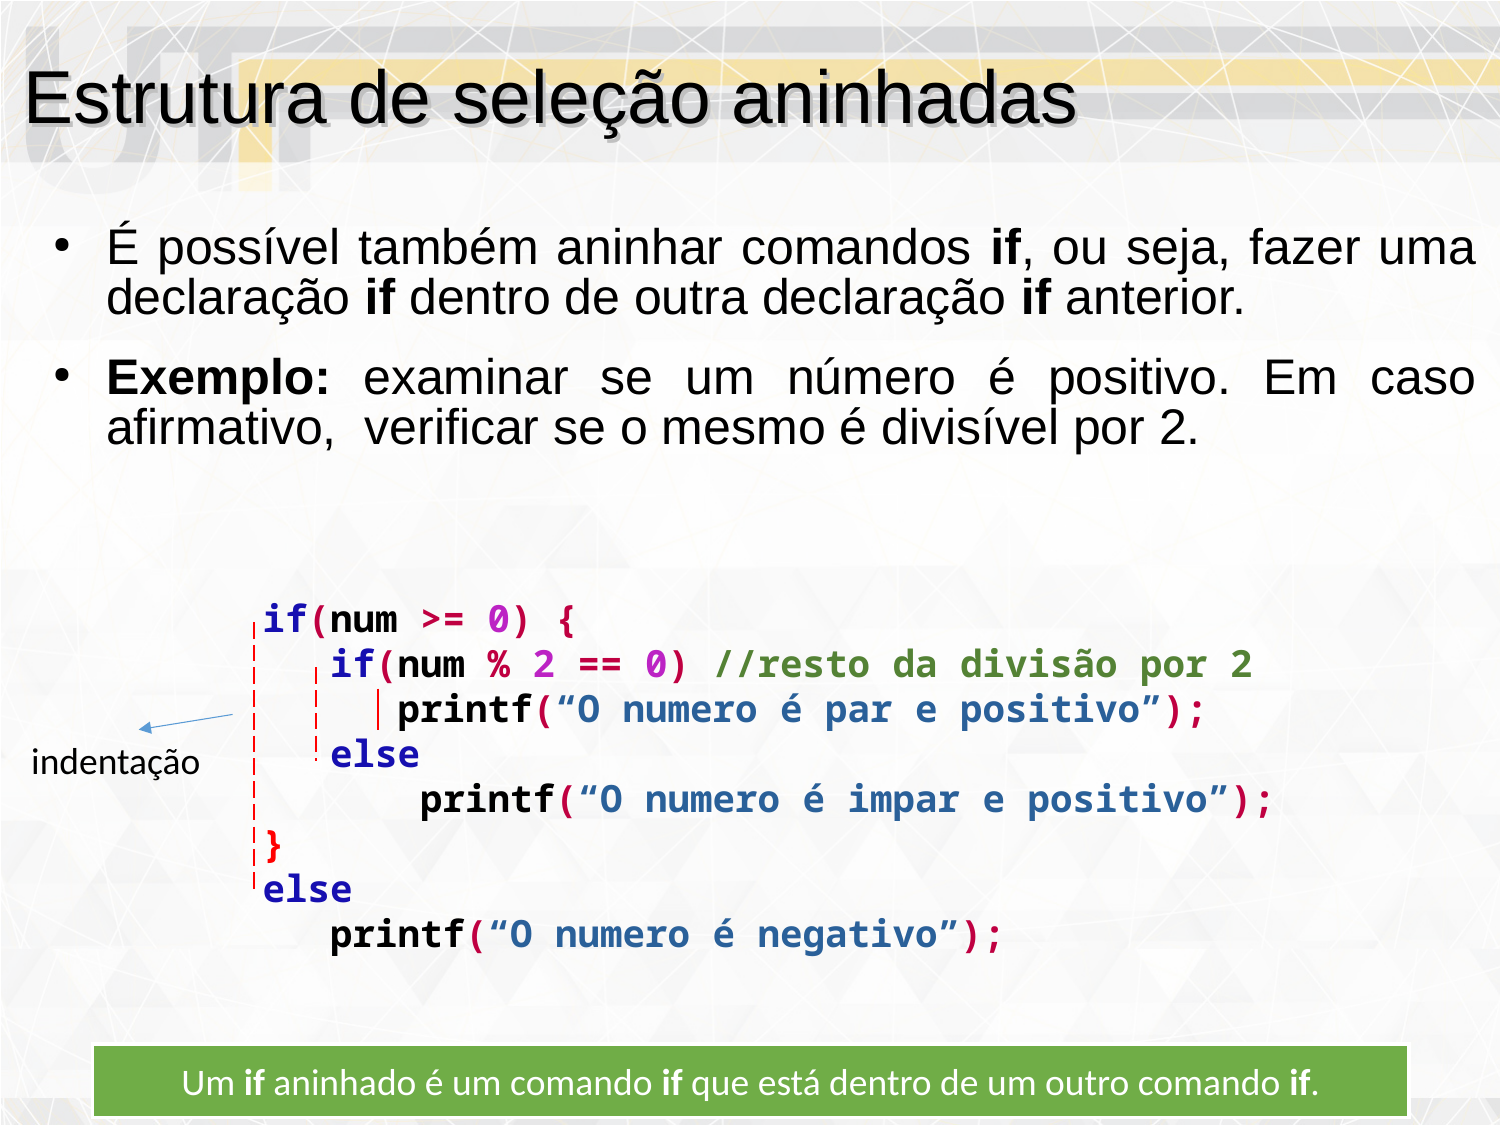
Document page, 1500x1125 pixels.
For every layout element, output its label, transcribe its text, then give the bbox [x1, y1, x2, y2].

text_box if(num >= 0) { if(num % 2 == 0) //resto da divisão por 2 printf(“O numero é par e positivo”); else printf(“O numero é impar e positivo”); } else printf(“O numero é negativo”); [247, 587, 1298, 963]
list É possível também aninhar comandos if, ou seja, fazer uma declaração if dentro de outra declaração if anterior. Exemplo: examinar se um número é positivo. Em caso afirmativo, verificar se o mesmo é divisível por 2. [35, 224, 1477, 1087]
title Estrutura de seleção aninhadas [23, 18, 1489, 178]
text_box Um if aninhado é um comando if que está dentro de um outro comando if. [92, 1044, 1410, 1118]
text_box indentação [16, 729, 216, 790]
